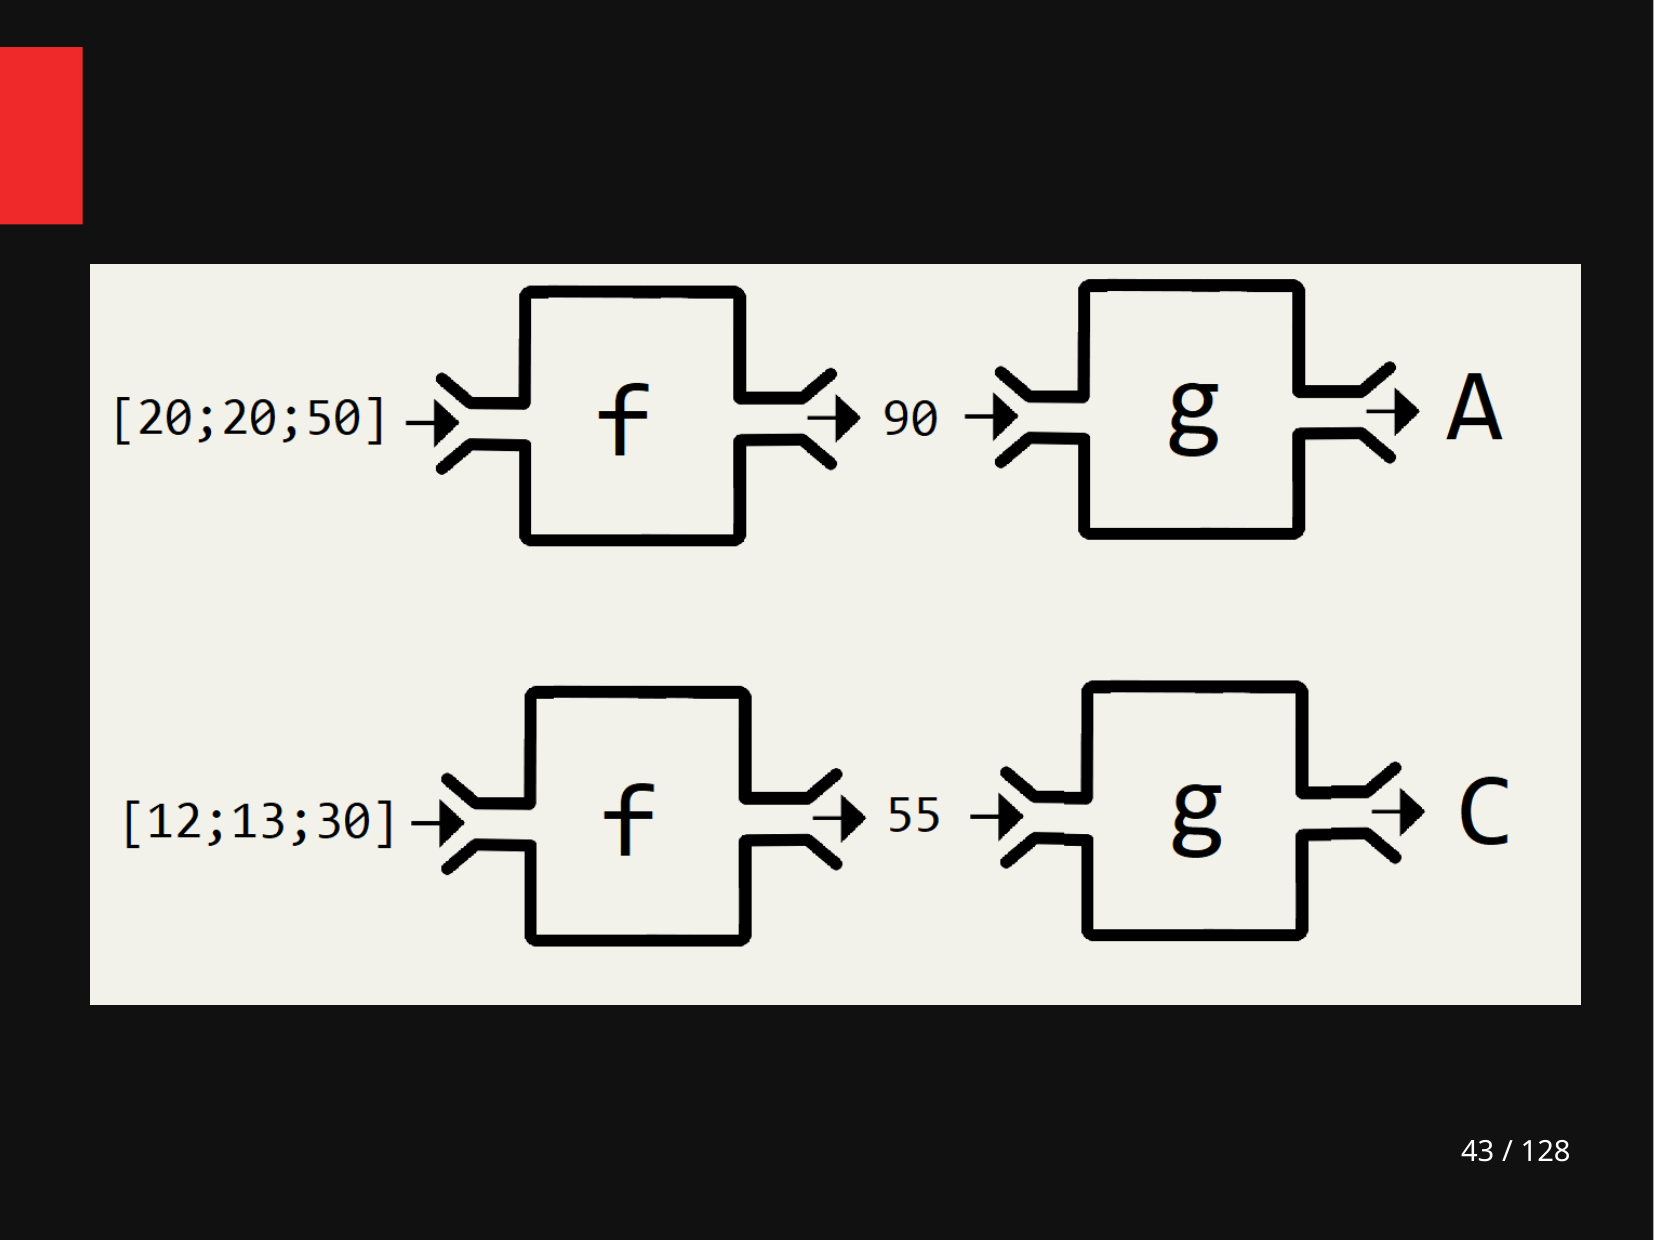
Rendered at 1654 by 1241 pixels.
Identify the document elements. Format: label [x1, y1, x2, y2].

picture [90, 264, 1581, 1006]
